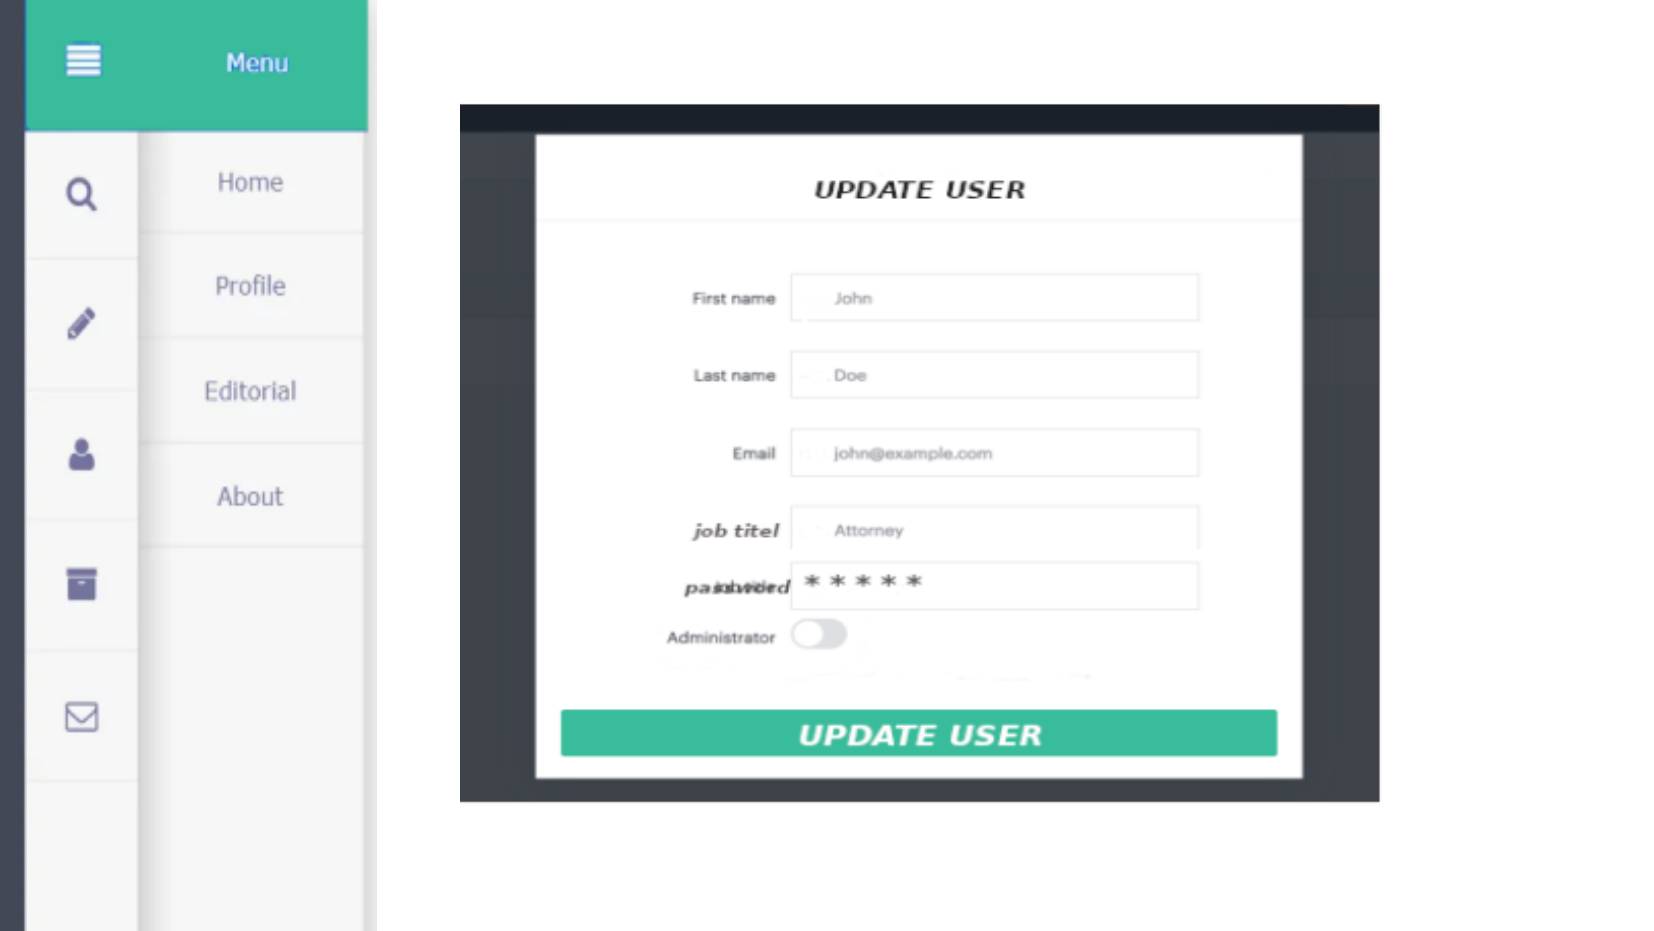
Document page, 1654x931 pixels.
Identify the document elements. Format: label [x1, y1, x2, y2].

picture [0, 0, 377, 931]
picture [460, 103, 1382, 804]
